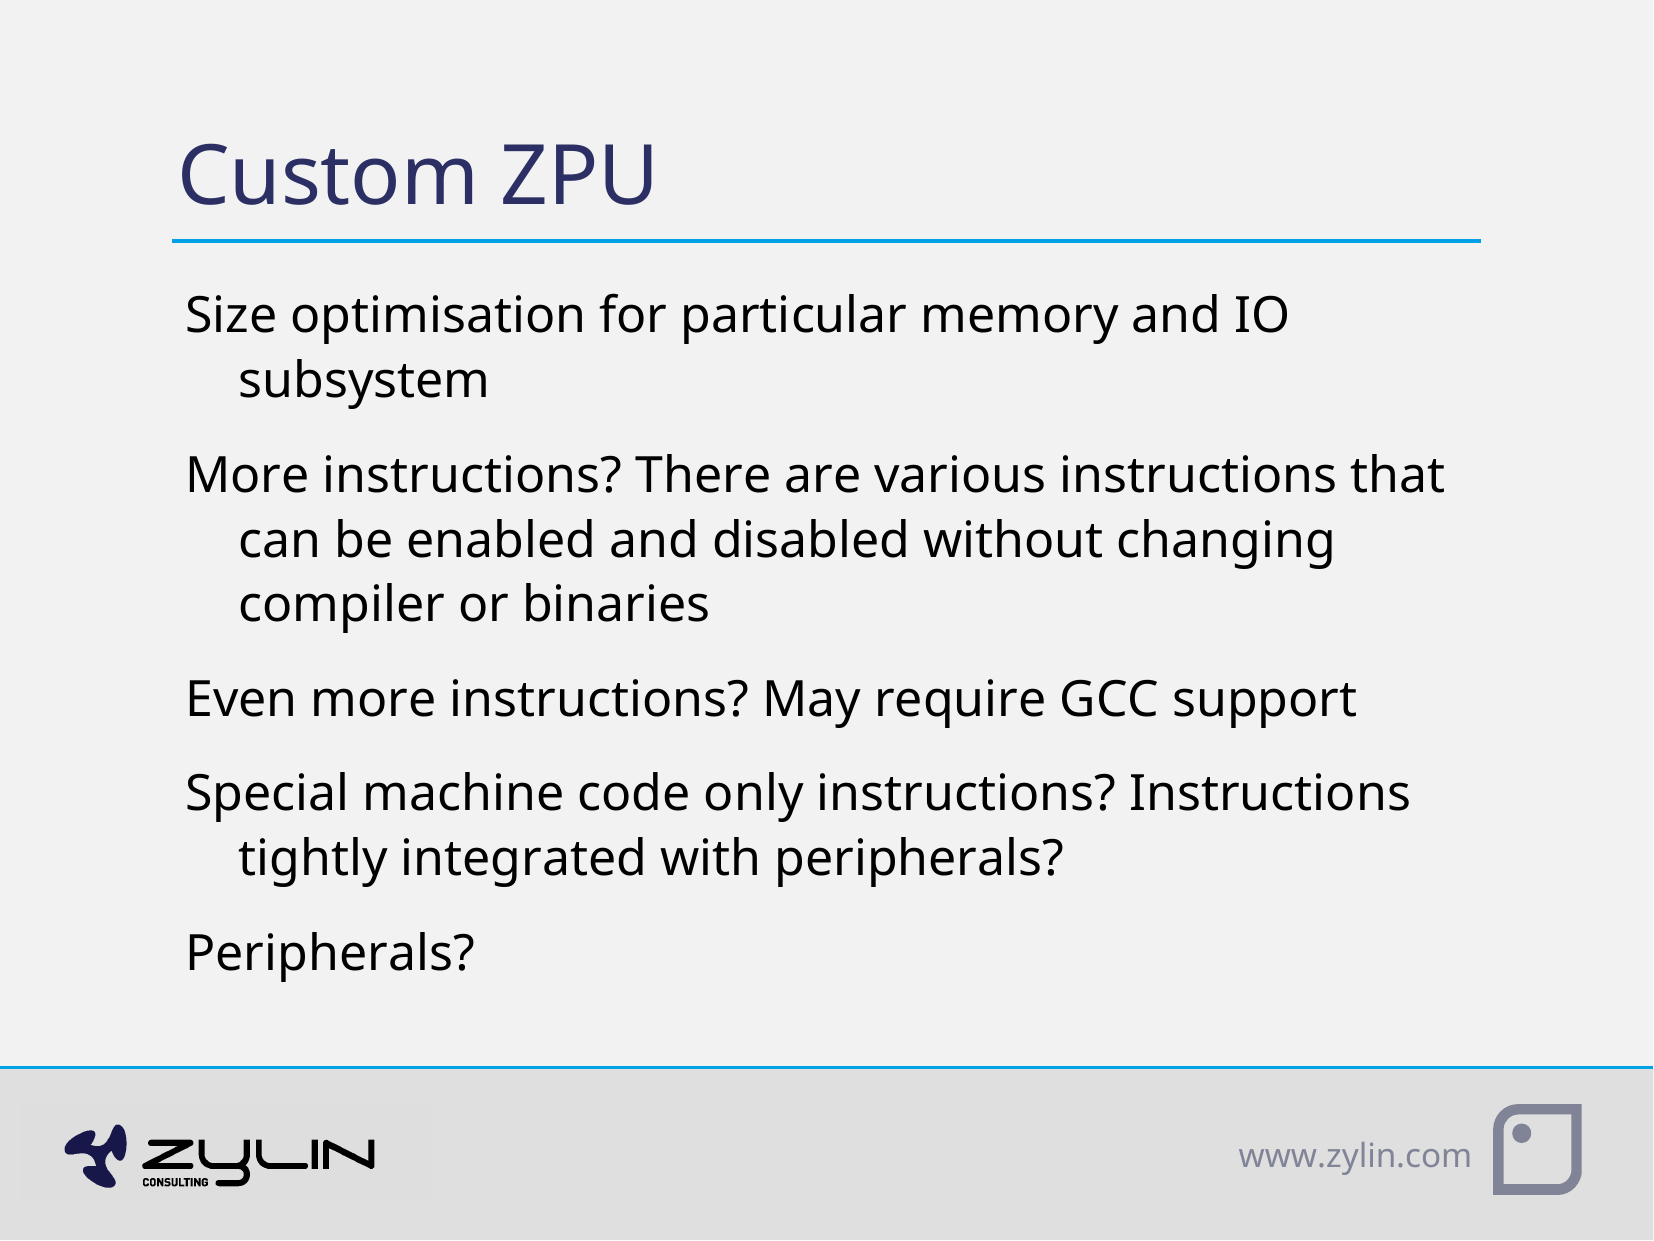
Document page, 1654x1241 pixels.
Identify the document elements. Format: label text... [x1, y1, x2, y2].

picture [20, 1104, 432, 1200]
title Custom ZPU [177, 122, 1493, 223]
list Size optimisation for particular memory and IO subsystem More instructions? There are various instructions that can be enabled and disabled without changing compiler or binaries Even more instructions? May require GCC support Special machine code only instructions? Instructions tightly integrated with peripherals? Peripherals? [167, 280, 1495, 1052]
